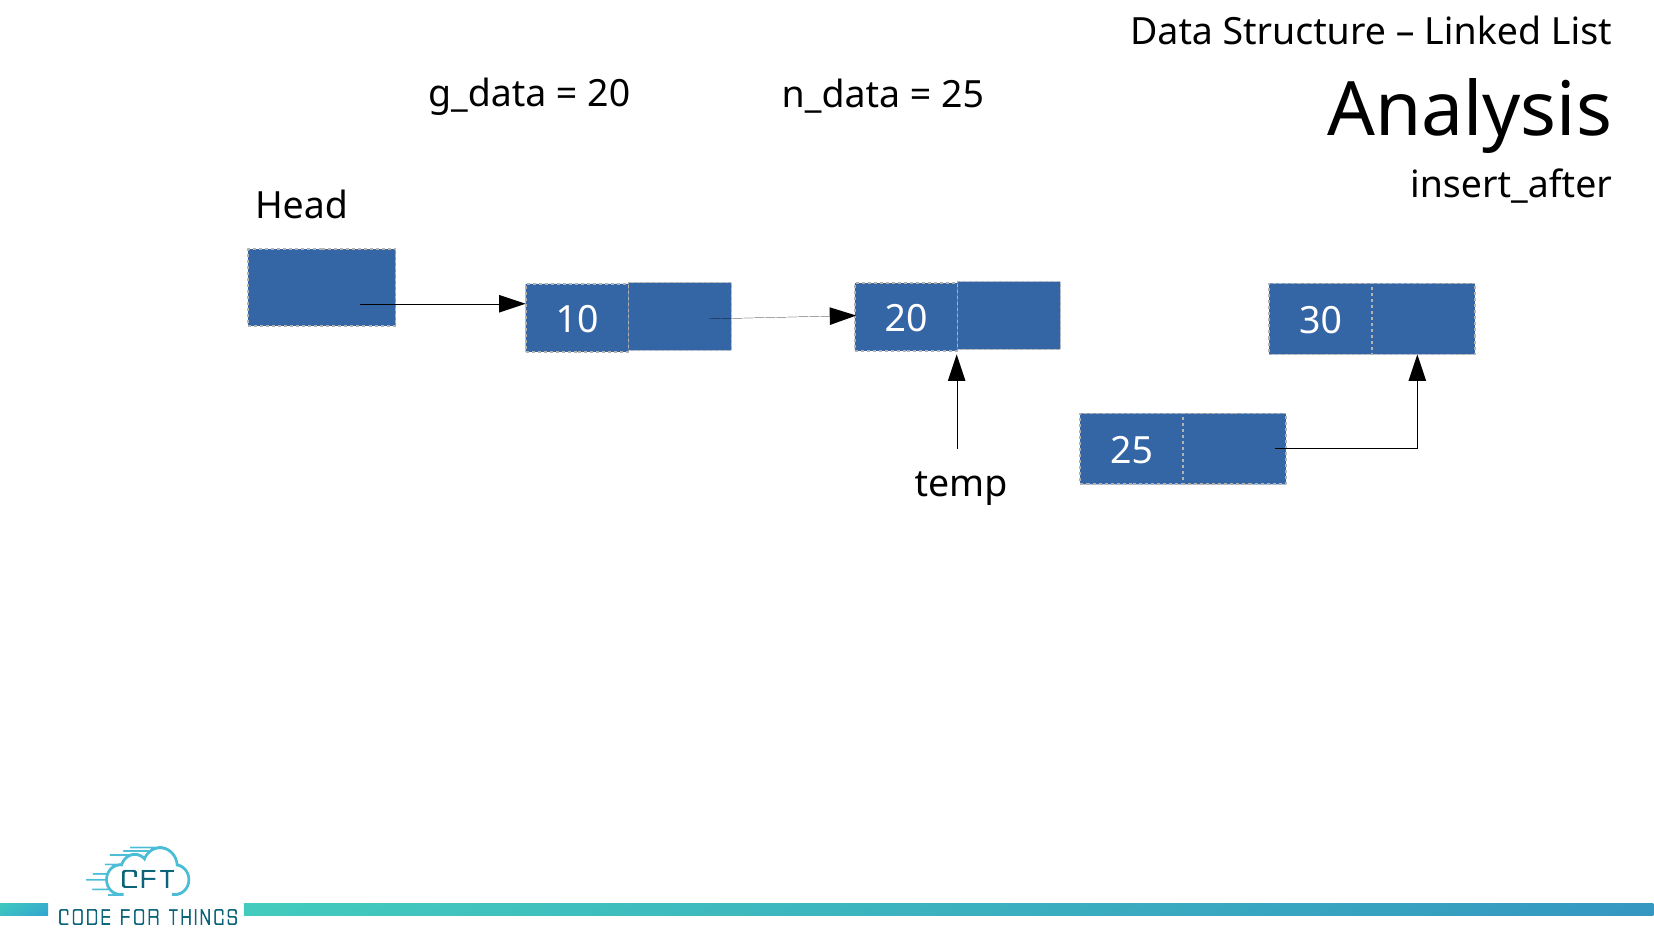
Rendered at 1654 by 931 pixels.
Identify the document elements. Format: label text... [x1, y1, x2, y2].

text_box n_data = 25 [766, 59, 1052, 130]
text_box g_data = 20 [413, 59, 766, 130]
text_box [1373, 283, 1475, 355]
title Data Structure – Linked List Analysis insert_after [1093, 0, 1613, 216]
text_box 20 [854, 283, 958, 351]
text_box [1184, 413, 1286, 485]
text_box 25 [1080, 413, 1184, 485]
text_box [628, 282, 732, 351]
text_box Head [240, 171, 407, 251]
text_box 10 [525, 283, 629, 352]
text_box [957, 281, 1061, 350]
text_box [248, 251, 396, 326]
picture [59, 846, 237, 925]
text_box 30 [1269, 283, 1373, 355]
text_box temp [899, 449, 1063, 520]
